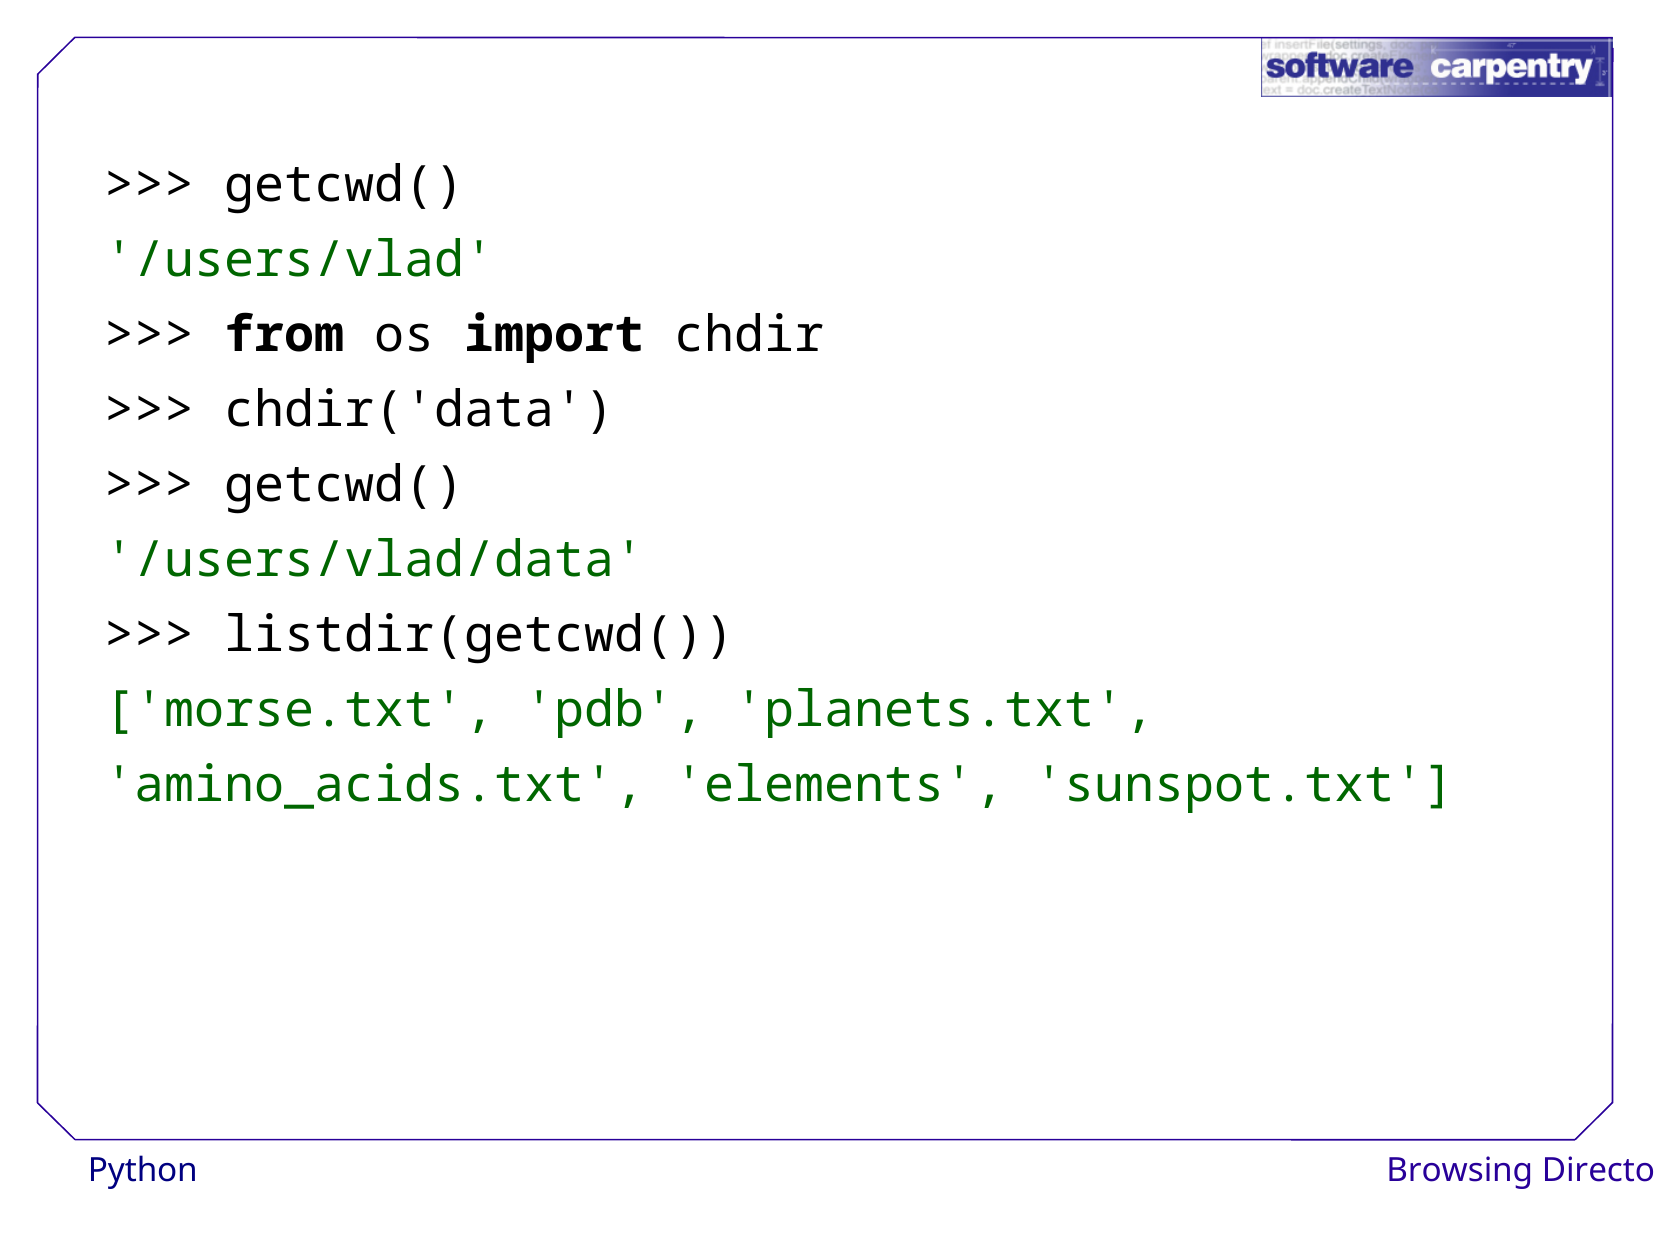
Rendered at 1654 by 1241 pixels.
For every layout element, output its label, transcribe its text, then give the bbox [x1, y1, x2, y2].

text_box >>> getcwd() '/users/vlad' >>> from os import chdir >>> chdir('data') >>> getcwd() '/users/vlad/data' >>> listdir(getcwd()) ['morse.txt', 'pdb', 'planets.txt', 'amino_acids.txt', 'elements', 'sunspot.txt'] [89, 128, 1512, 1037]
picture [1261, 39, 1613, 97]
